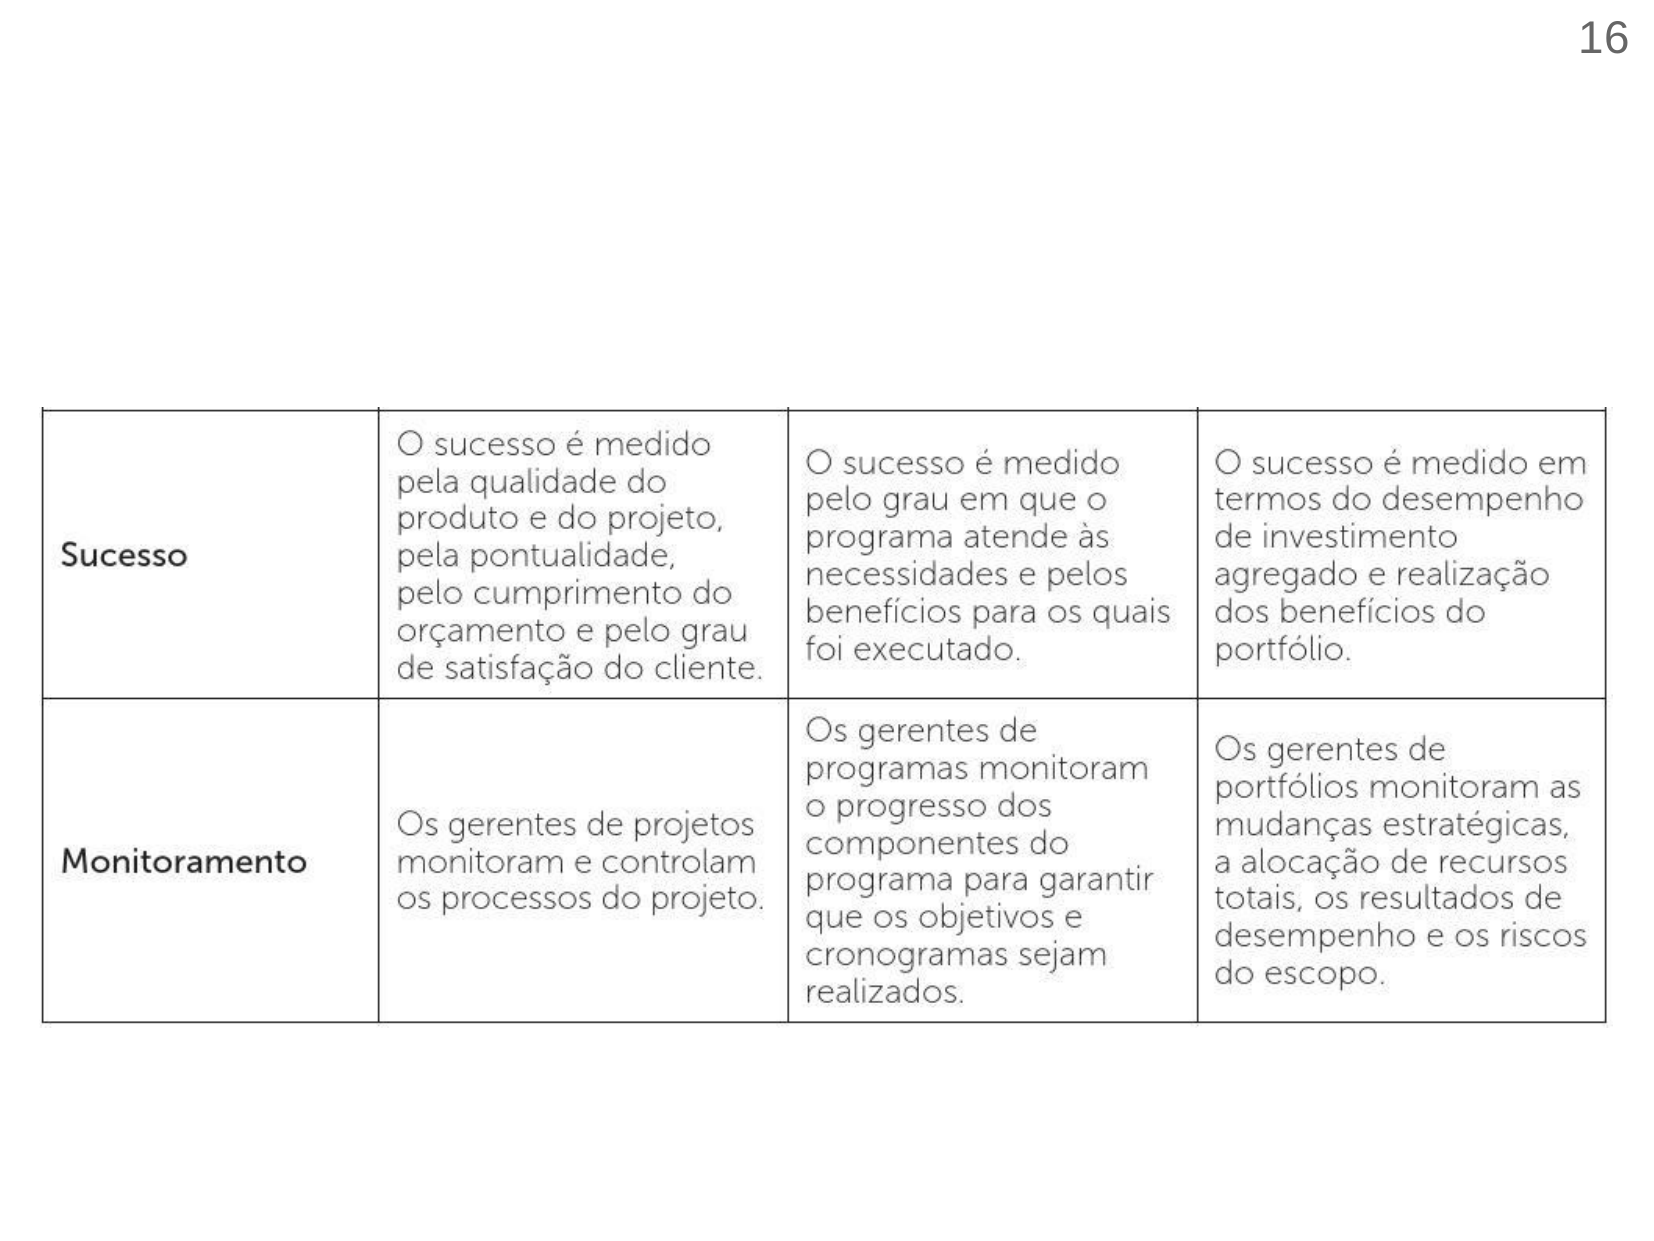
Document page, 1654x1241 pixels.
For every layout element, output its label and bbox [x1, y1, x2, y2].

picture [39, 407, 1613, 1028]
